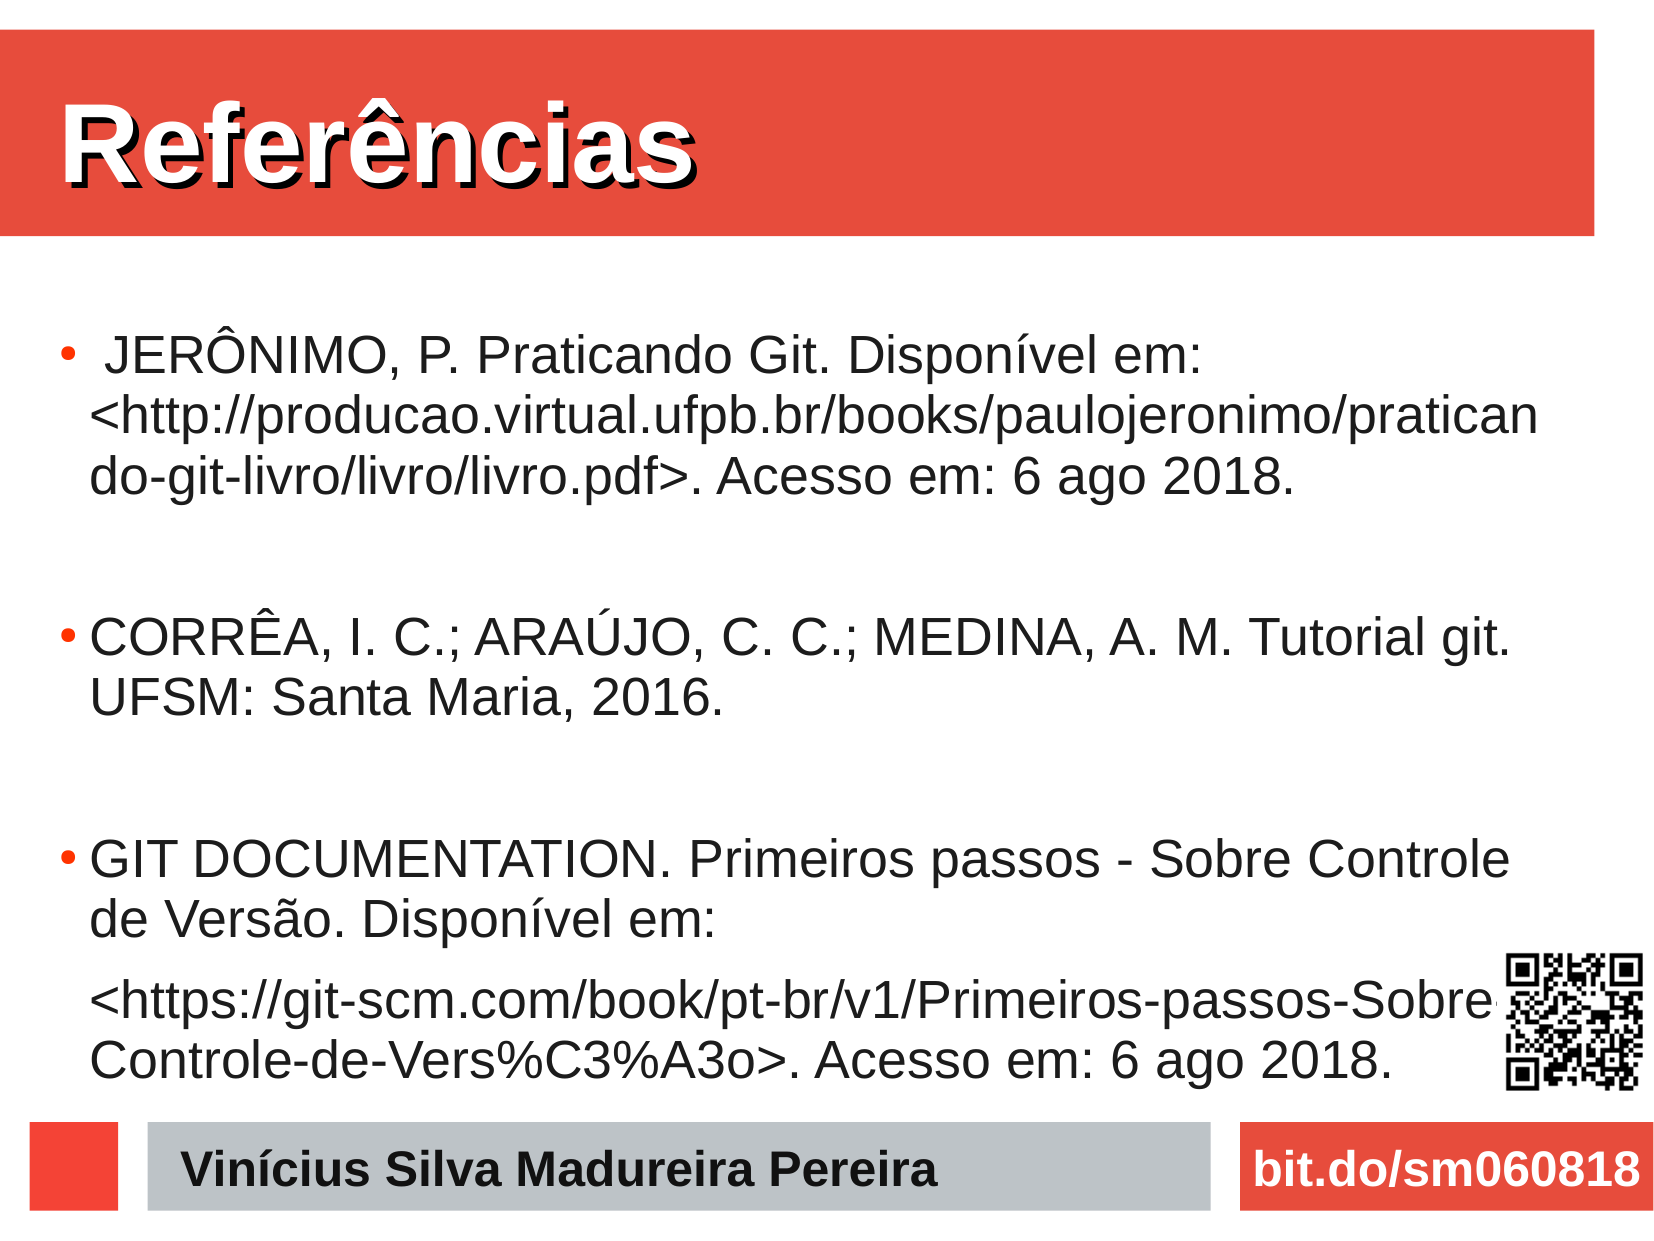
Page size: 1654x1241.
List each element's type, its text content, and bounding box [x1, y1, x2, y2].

list JERÔNIMO, P. Praticando Git. Disponível em: <http://producao.virtual.ufpb.br/books/paulojeronimo/praticando-git-livro/livro/livro.pdf>. Acesso em: 6 ago 2018. CORRÊA, I. C.; ARAÚJO, C. C.; MEDINA, A. M. Tutorial git. UFSM: Santa Maria, 2016. GIT DOCUMENTATION. Primeiros passos - Sobre Controle de Versão. Disponível em: <https://git-scm.com/book/pt-br/v1/Primeiros-passos-Sobre-Controle-de-Vers%C3%A3o>. Acesso em: 6 ago 2018. [59, 324, 1565, 1093]
title Referências [59, 59, 1595, 207]
picture [1497, 944, 1654, 1102]
text_box bit.do/sm060818 [1228, 1133, 1654, 1205]
text_box Vinícius Silva Madureira Pereira [165, 1133, 1170, 1205]
